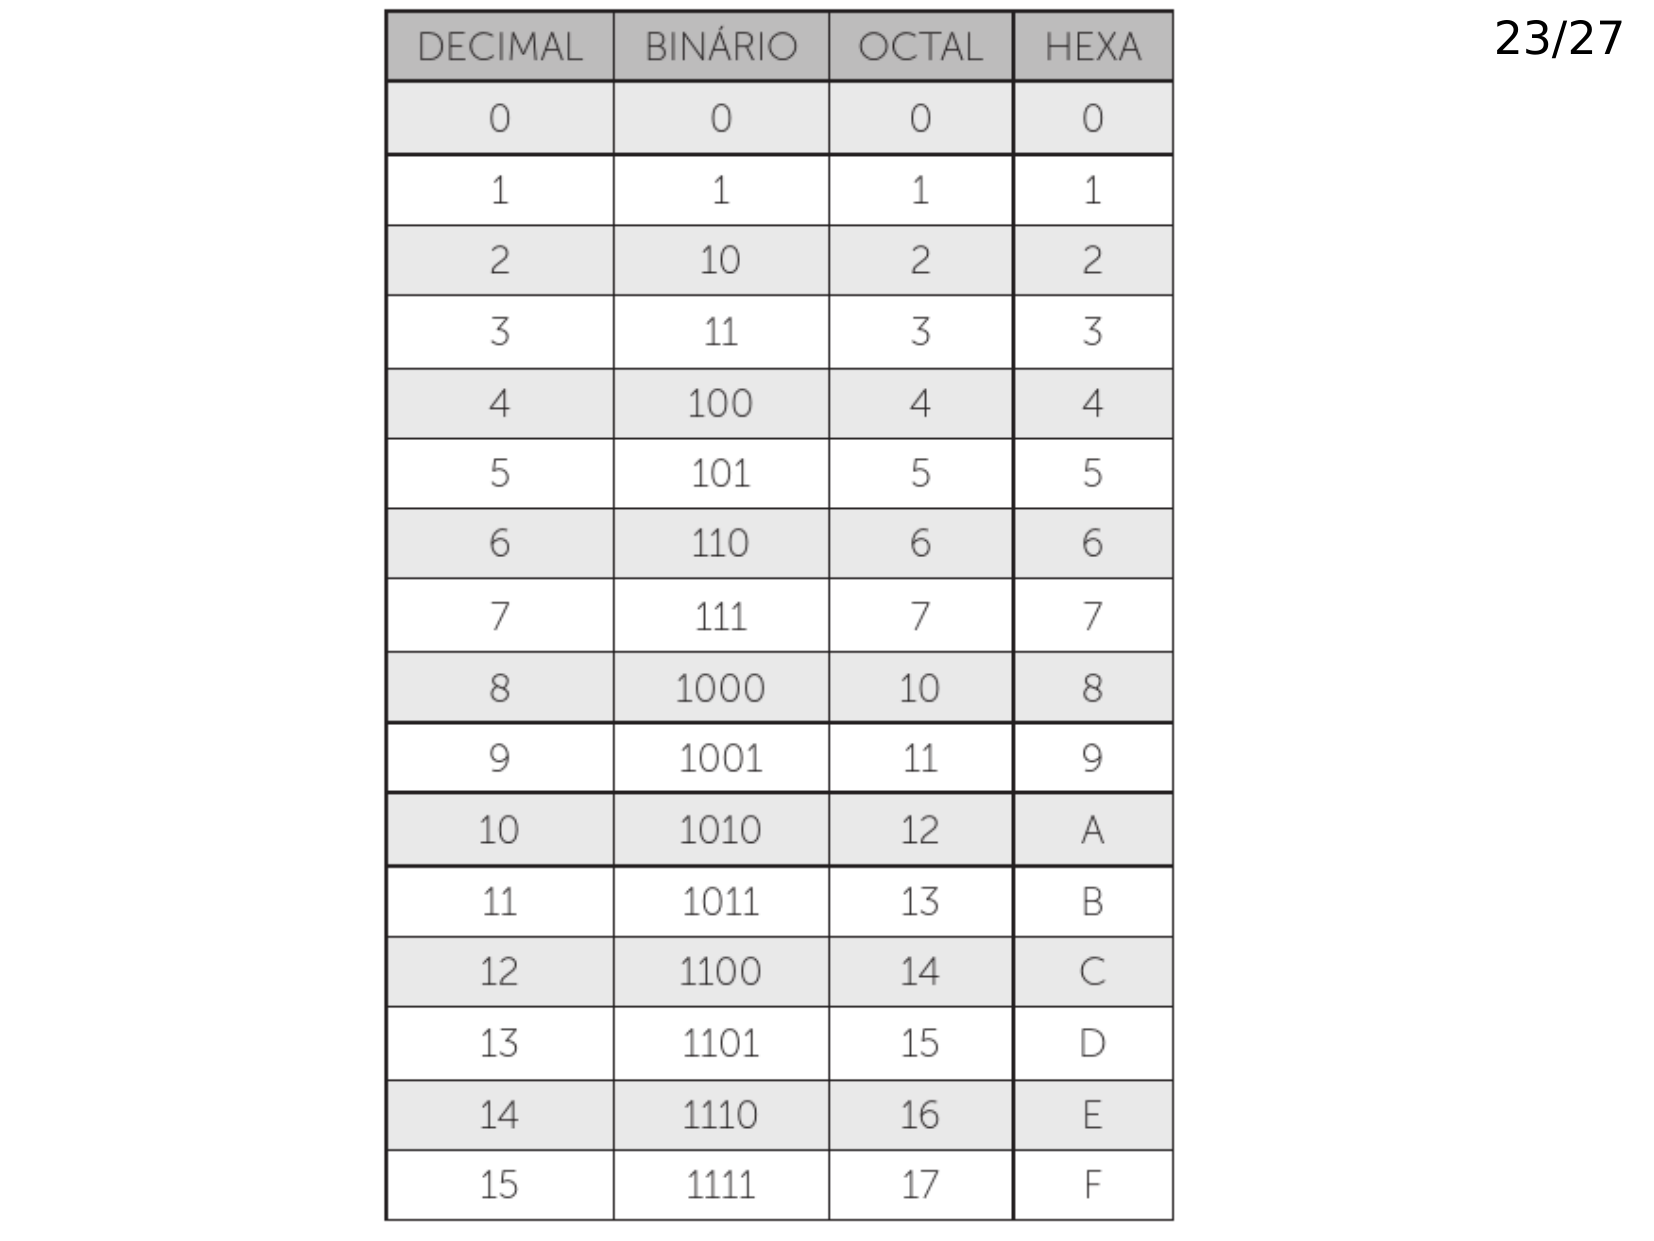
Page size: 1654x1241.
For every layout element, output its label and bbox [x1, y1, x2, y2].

picture [381, 4, 1182, 1227]
